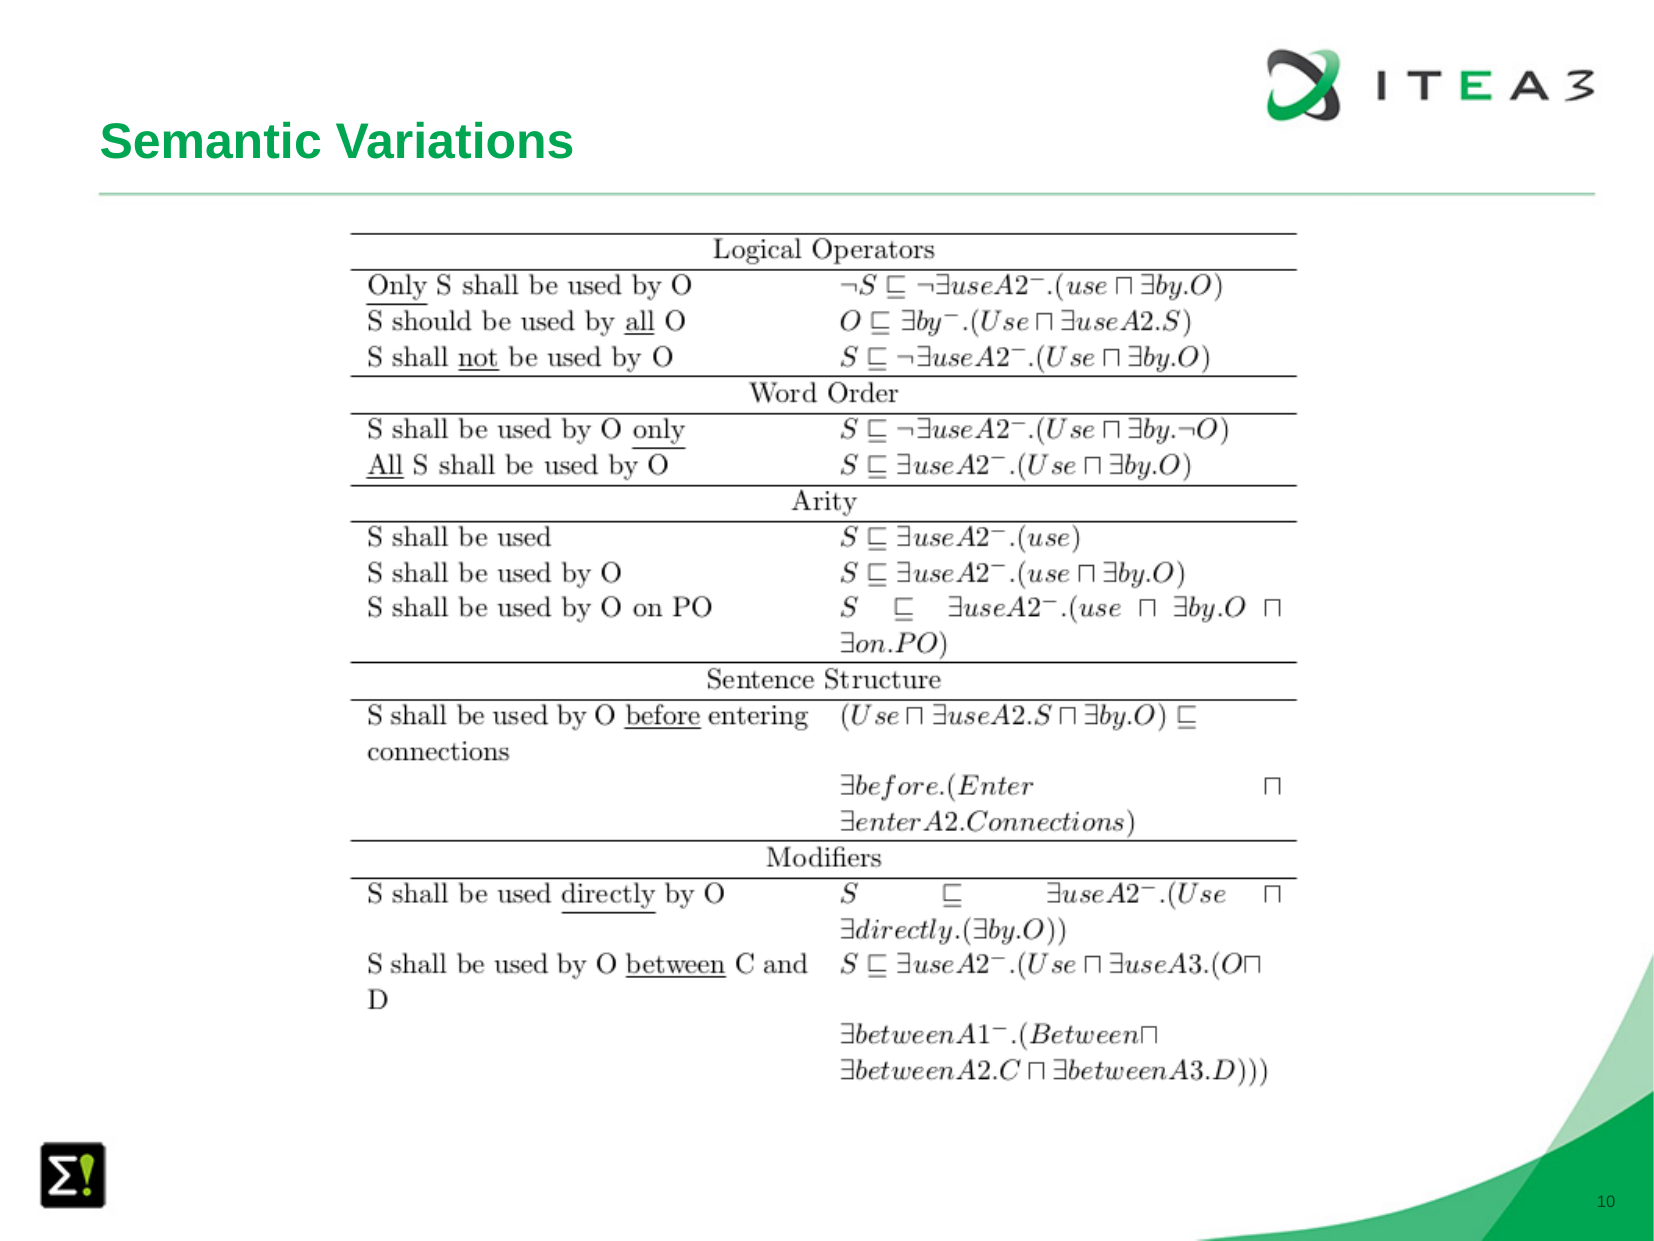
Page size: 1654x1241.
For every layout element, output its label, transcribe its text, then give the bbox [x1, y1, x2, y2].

picture [0, 0, 1654, 1241]
title Semantic Variations [84, 25, 1211, 176]
list [84, 240, 1595, 1153]
